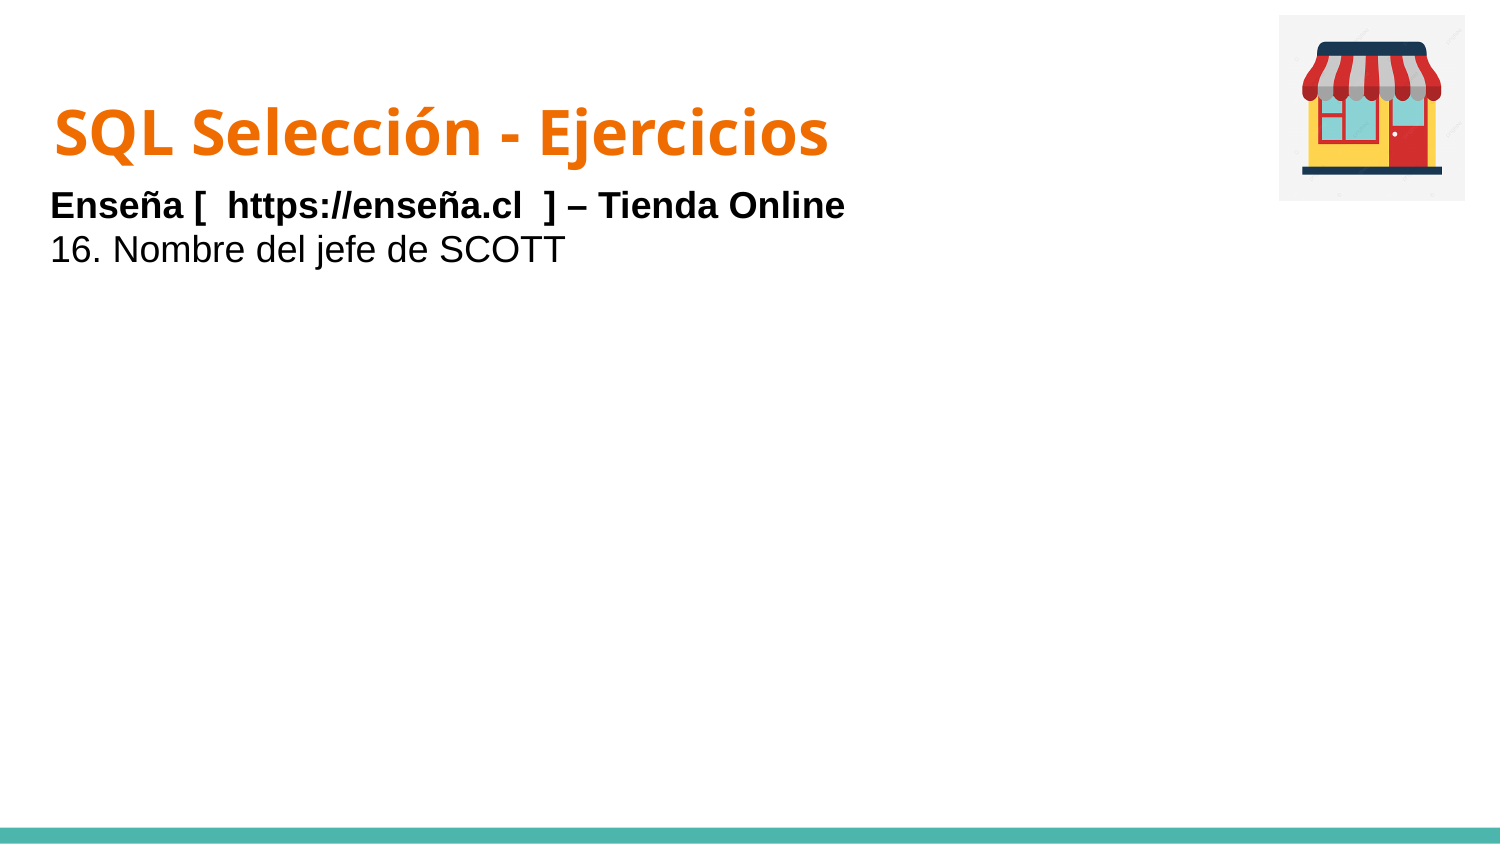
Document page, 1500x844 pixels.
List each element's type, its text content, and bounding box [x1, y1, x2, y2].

text_box 16. Nombre del jefe de SCOTT [35, 220, 1453, 320]
text_box Enseña [ https://enseña.cl ] – Tienda Online [35, 177, 1323, 220]
title SQL Selección - Ejercicios [39, 72, 1279, 177]
picture [1279, 15, 1465, 201]
